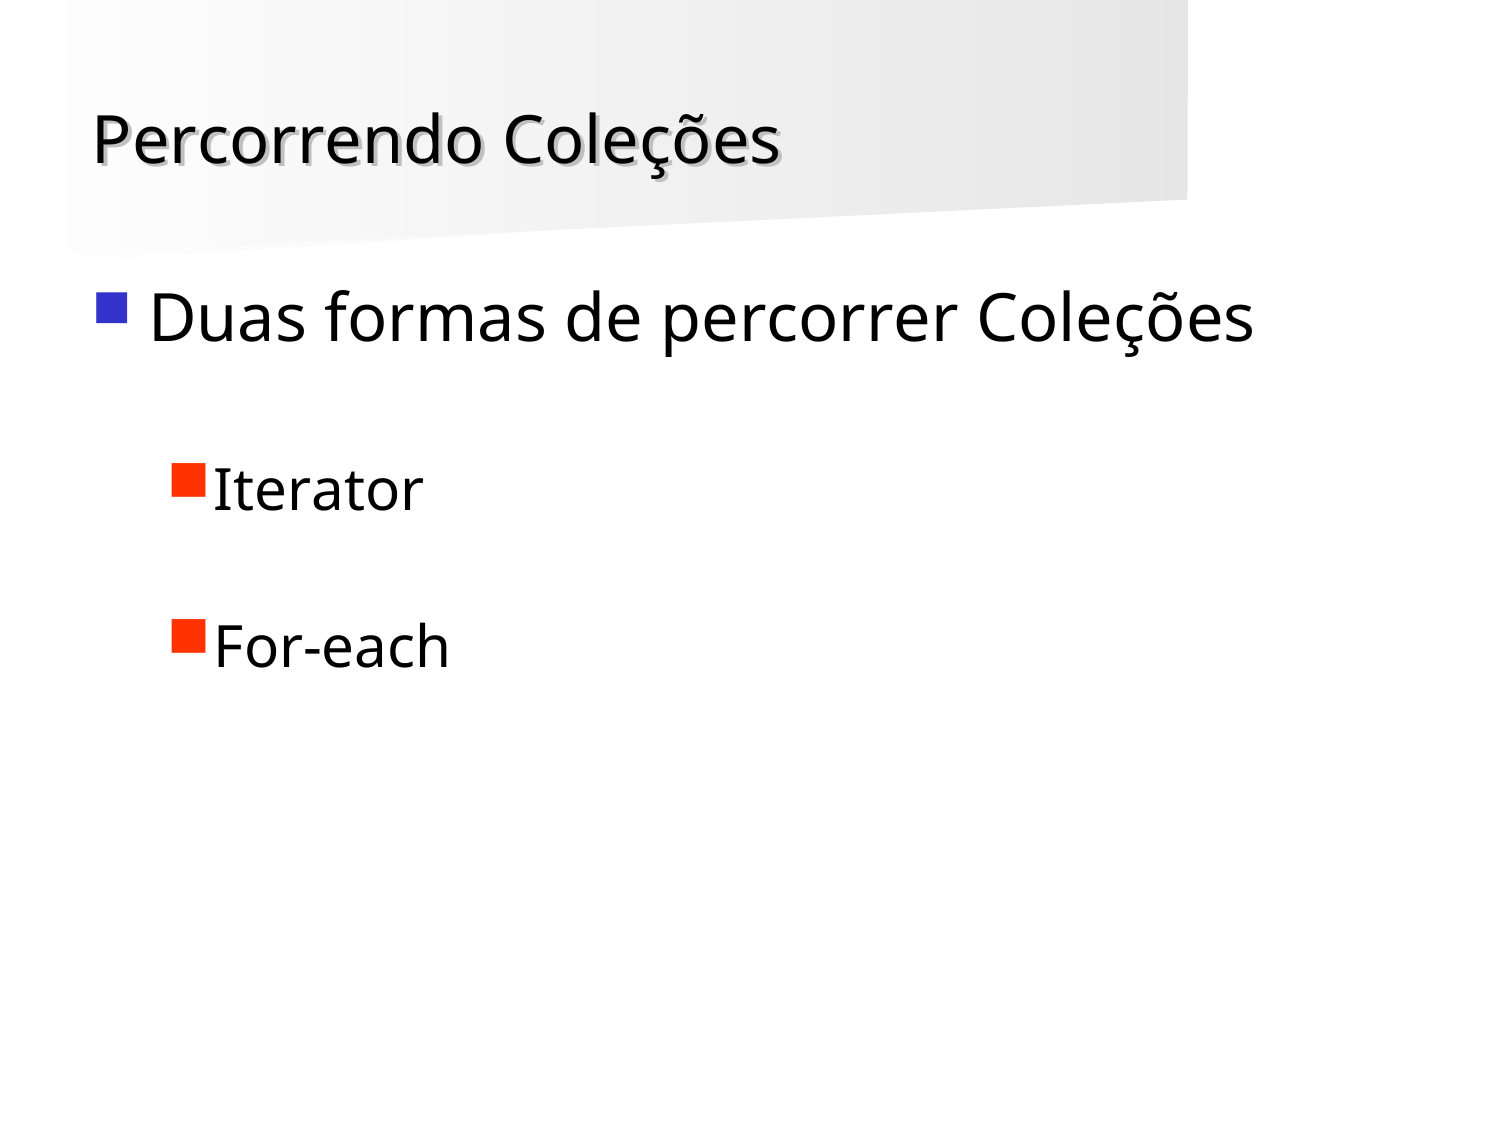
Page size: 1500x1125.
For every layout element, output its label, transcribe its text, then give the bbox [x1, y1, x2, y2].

list Duas formas de percorrer Coleções Iterator For-each [76, 267, 1427, 1005]
title Percorrendo Coleções [76, 42, 1427, 231]
